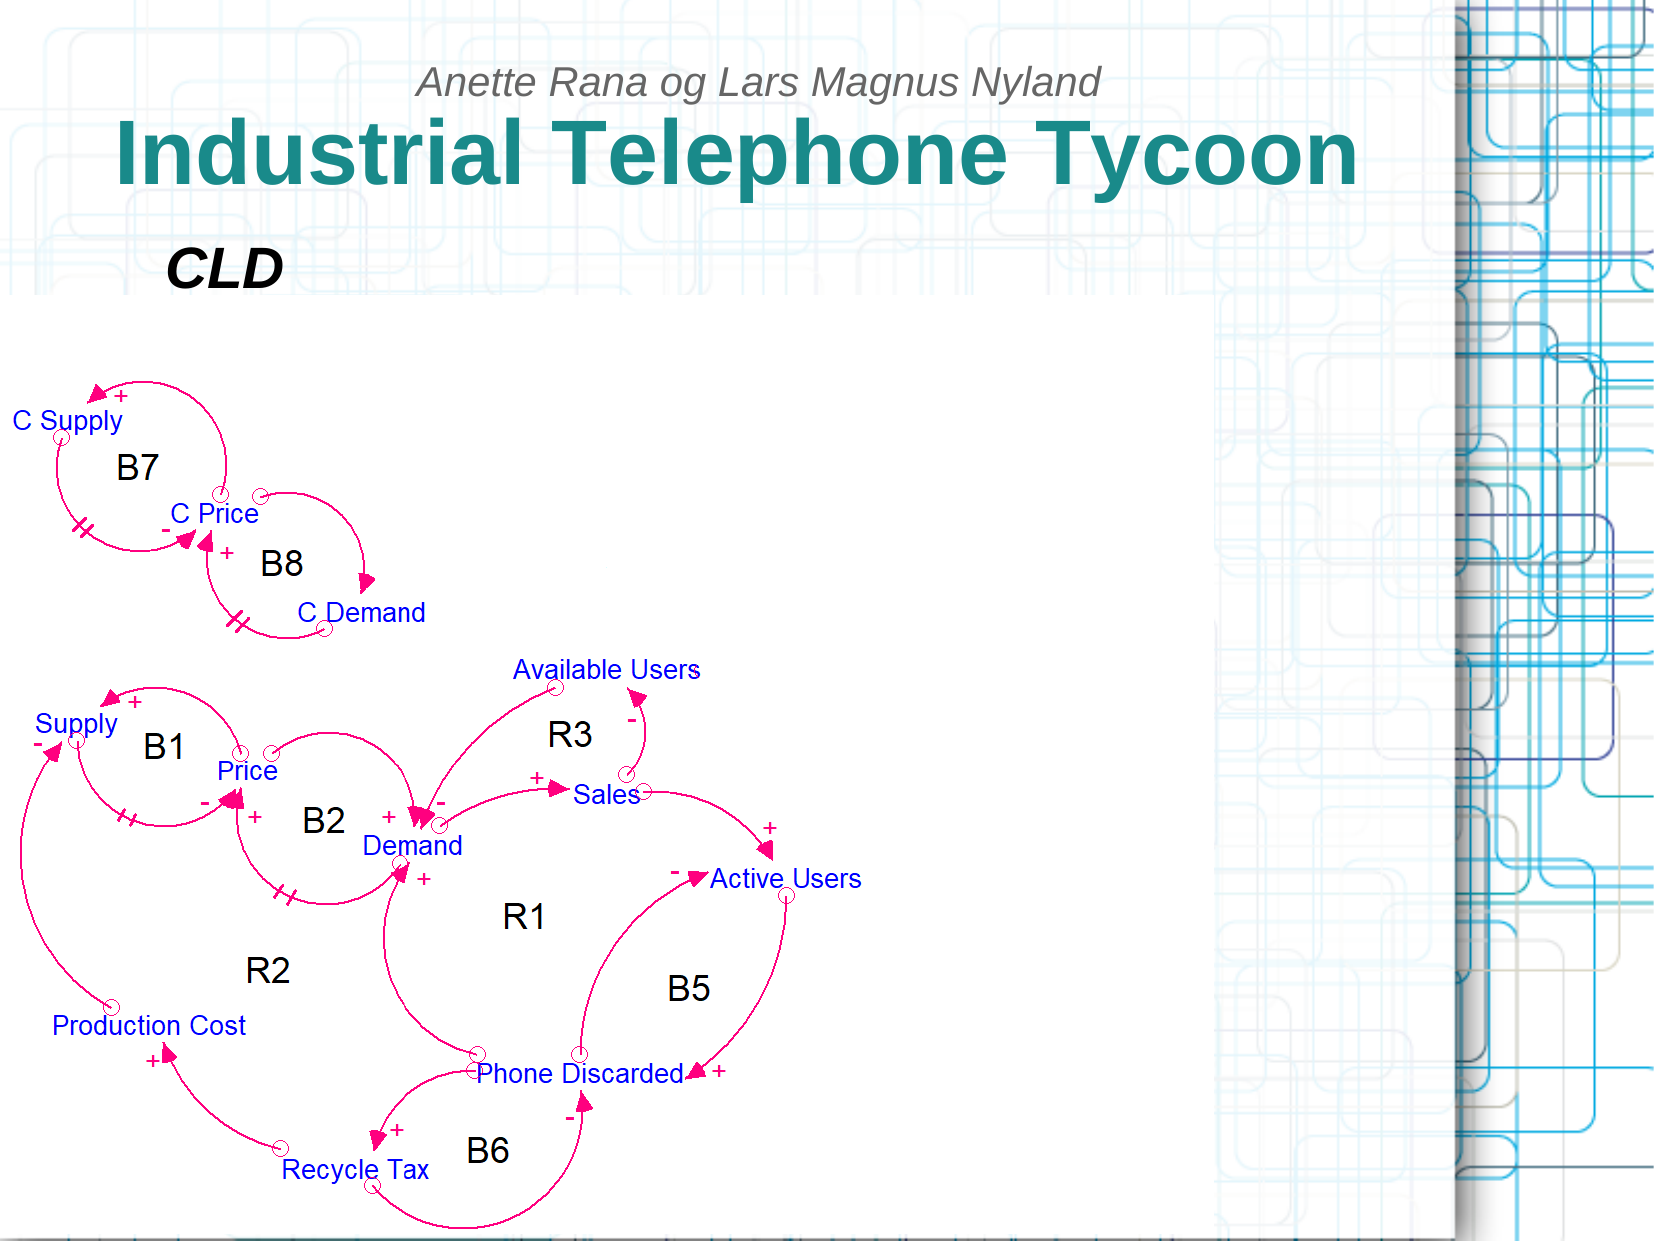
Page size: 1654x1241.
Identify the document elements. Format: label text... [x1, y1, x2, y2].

list CLD [70, 236, 1406, 1205]
picture [0, 0, 1654, 1241]
title Industrial Telephone Tycoon [59, 56, 1418, 250]
list Anette Rana og Lars Magnus Nyland [82, 58, 1418, 210]
